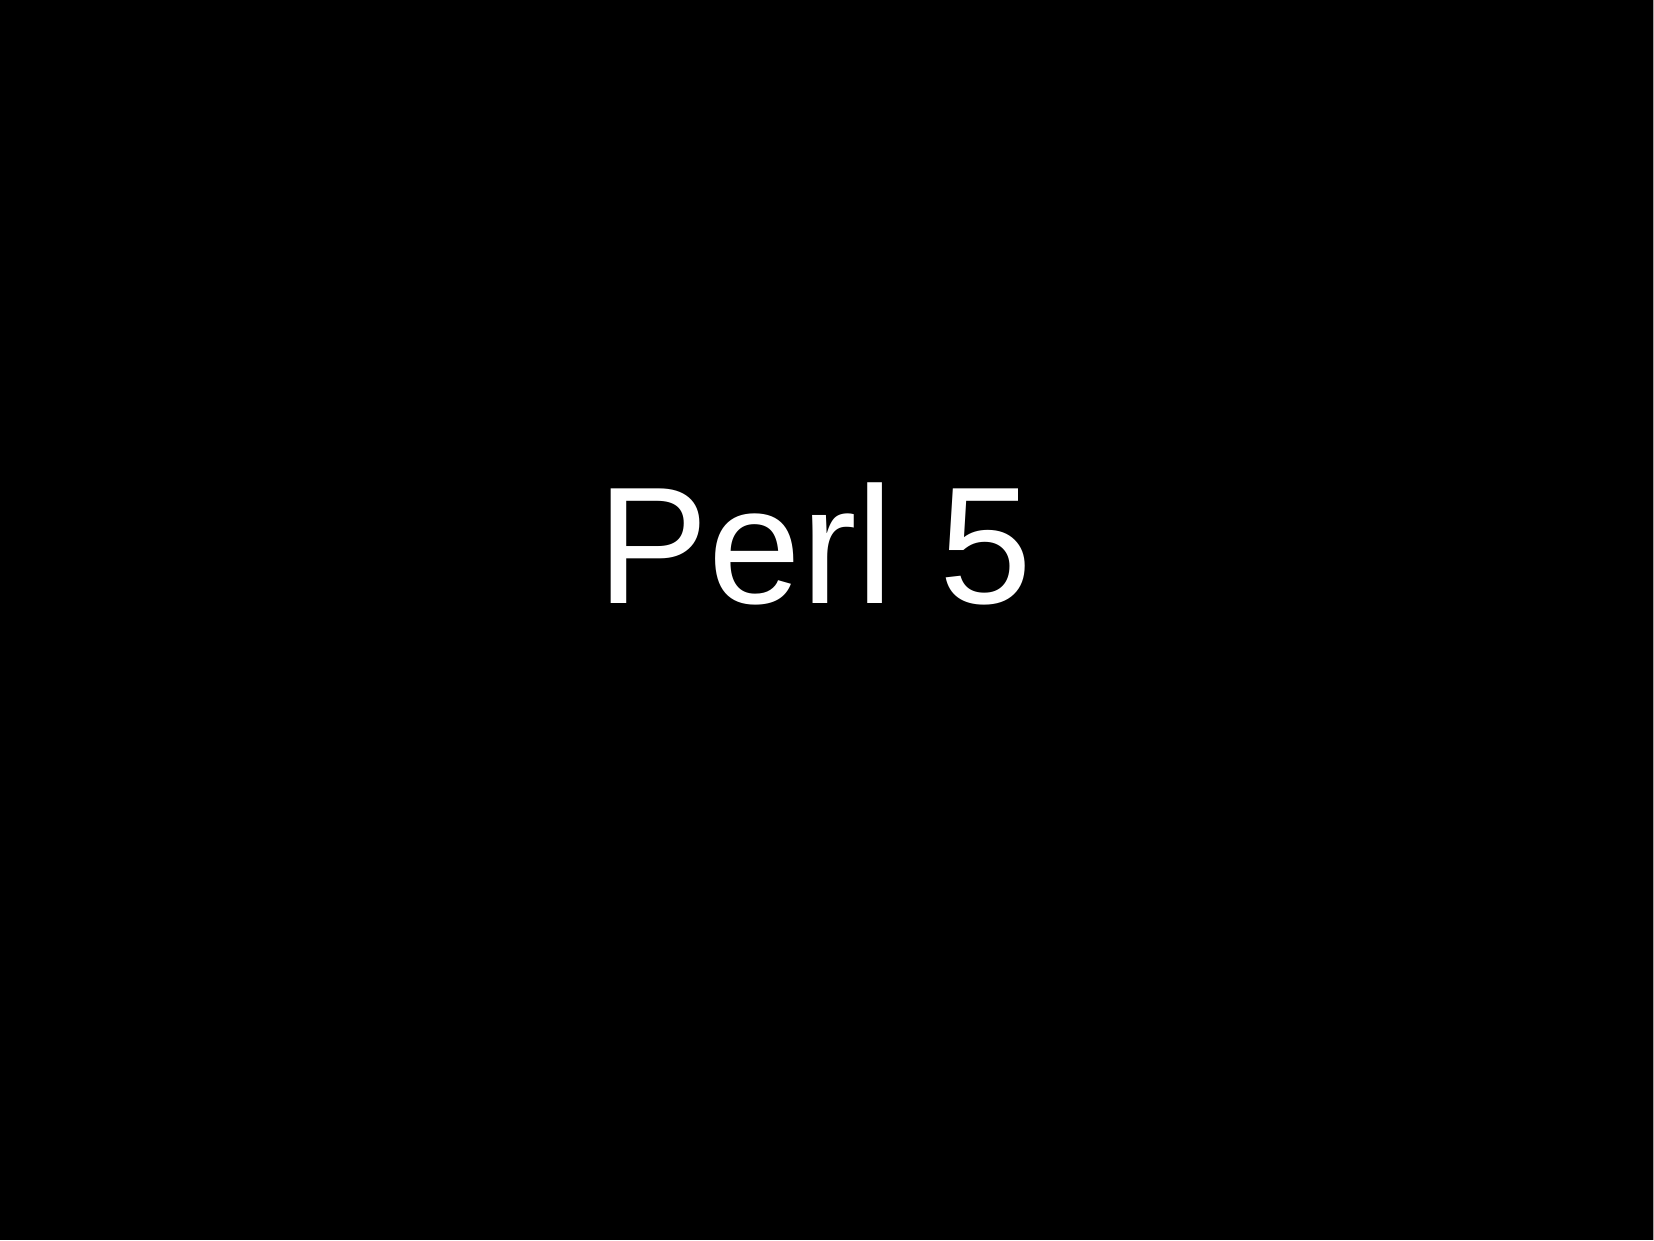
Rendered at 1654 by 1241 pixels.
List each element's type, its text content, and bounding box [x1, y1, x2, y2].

title Perl 5 [70, 421, 1560, 671]
